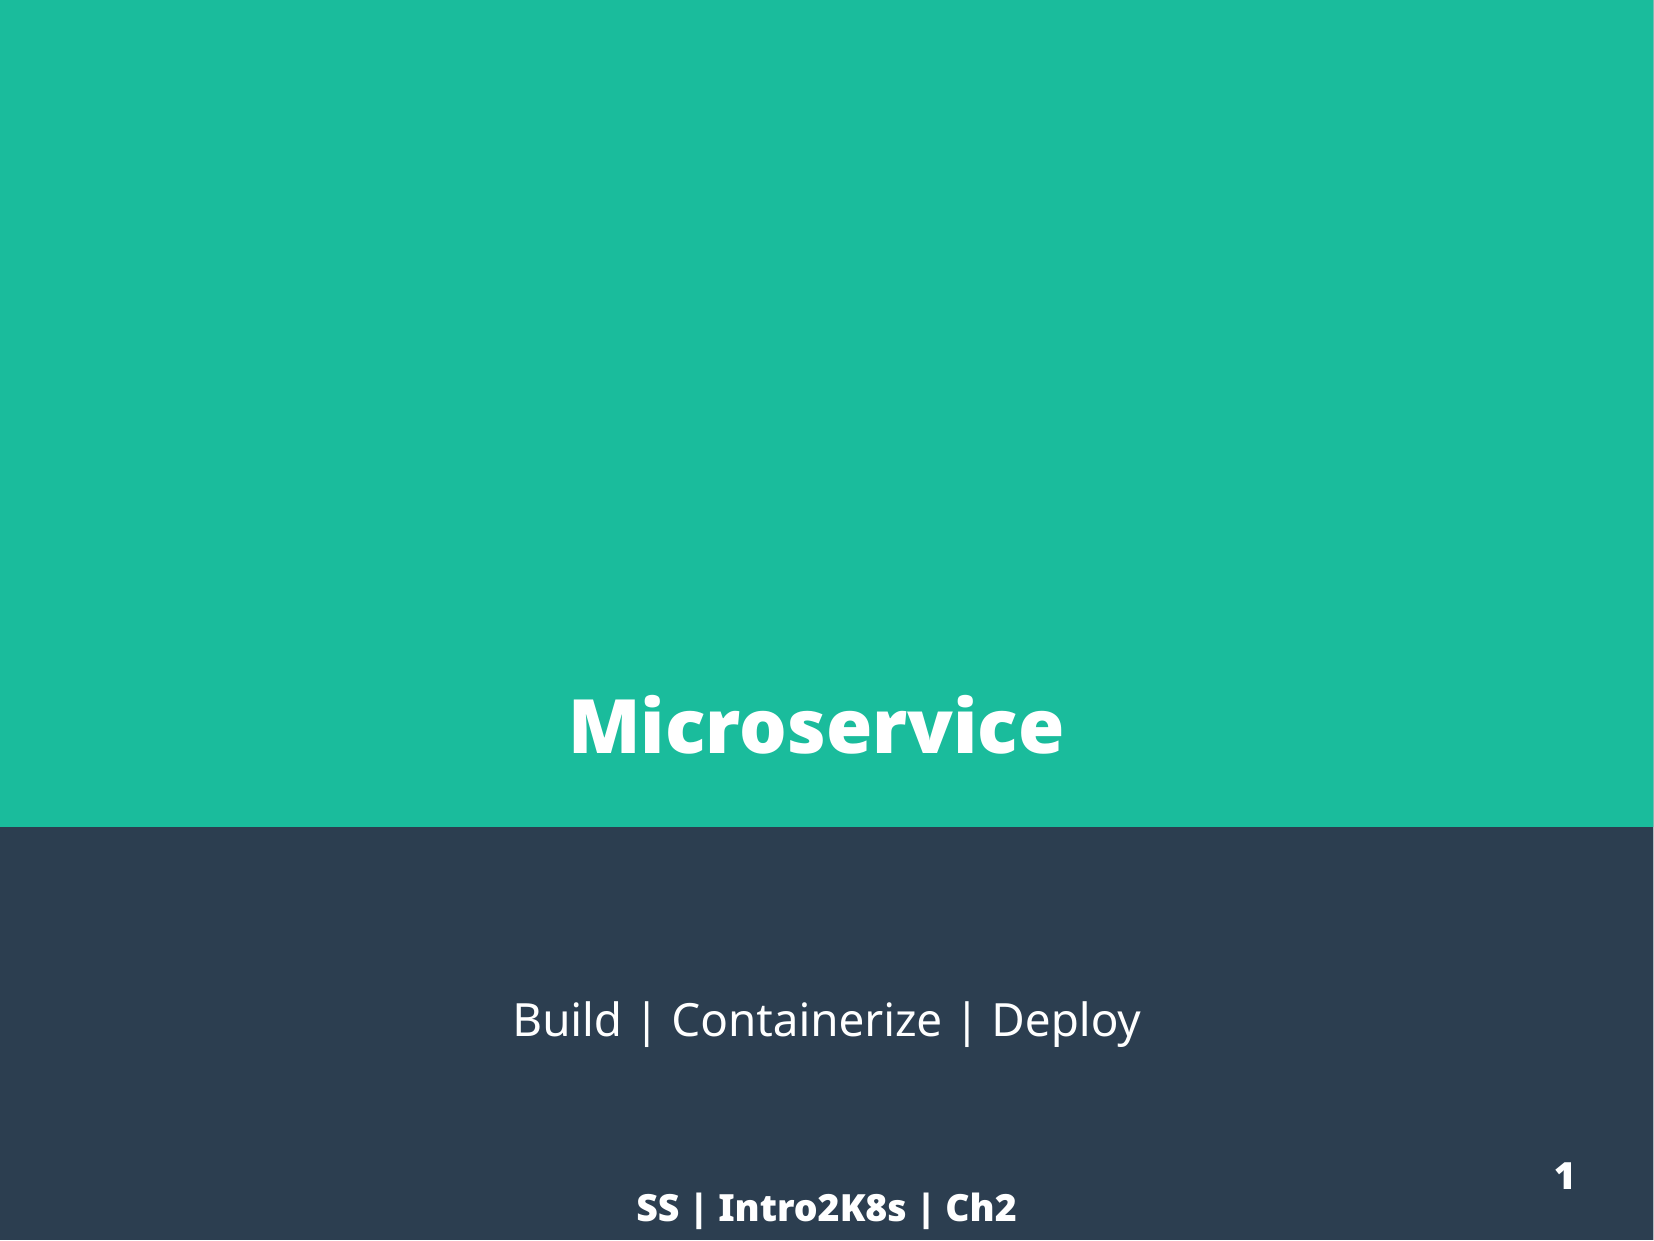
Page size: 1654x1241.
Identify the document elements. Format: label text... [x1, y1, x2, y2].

title Microservice [59, 620, 1595, 778]
subtitle Build | Containerize | Deploy [59, 856, 1595, 1182]
